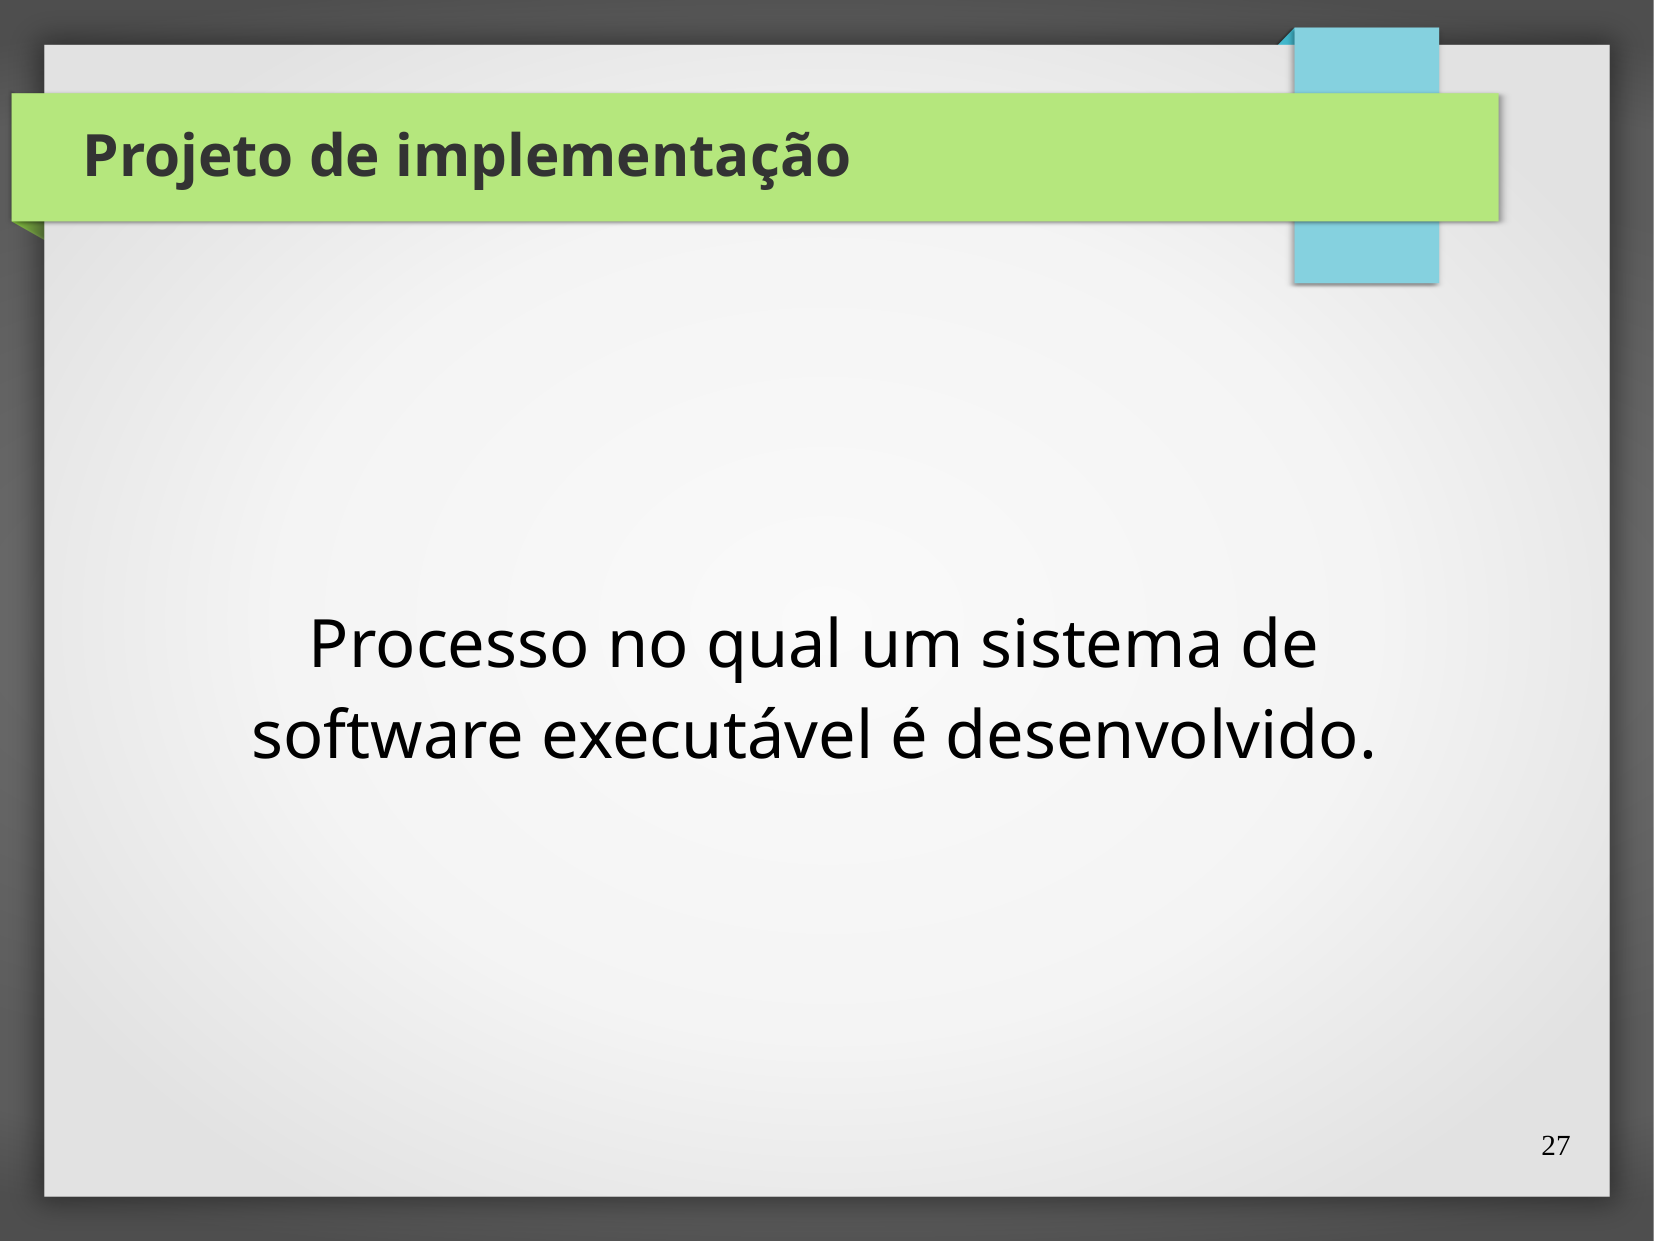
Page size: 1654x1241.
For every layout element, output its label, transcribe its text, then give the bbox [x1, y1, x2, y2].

picture [0, 0, 1654, 1241]
title Projeto de implementação [82, 94, 1264, 213]
subtitle Processo no qual um sistema de software executável é desenvolvido. [224, 413, 1406, 962]
